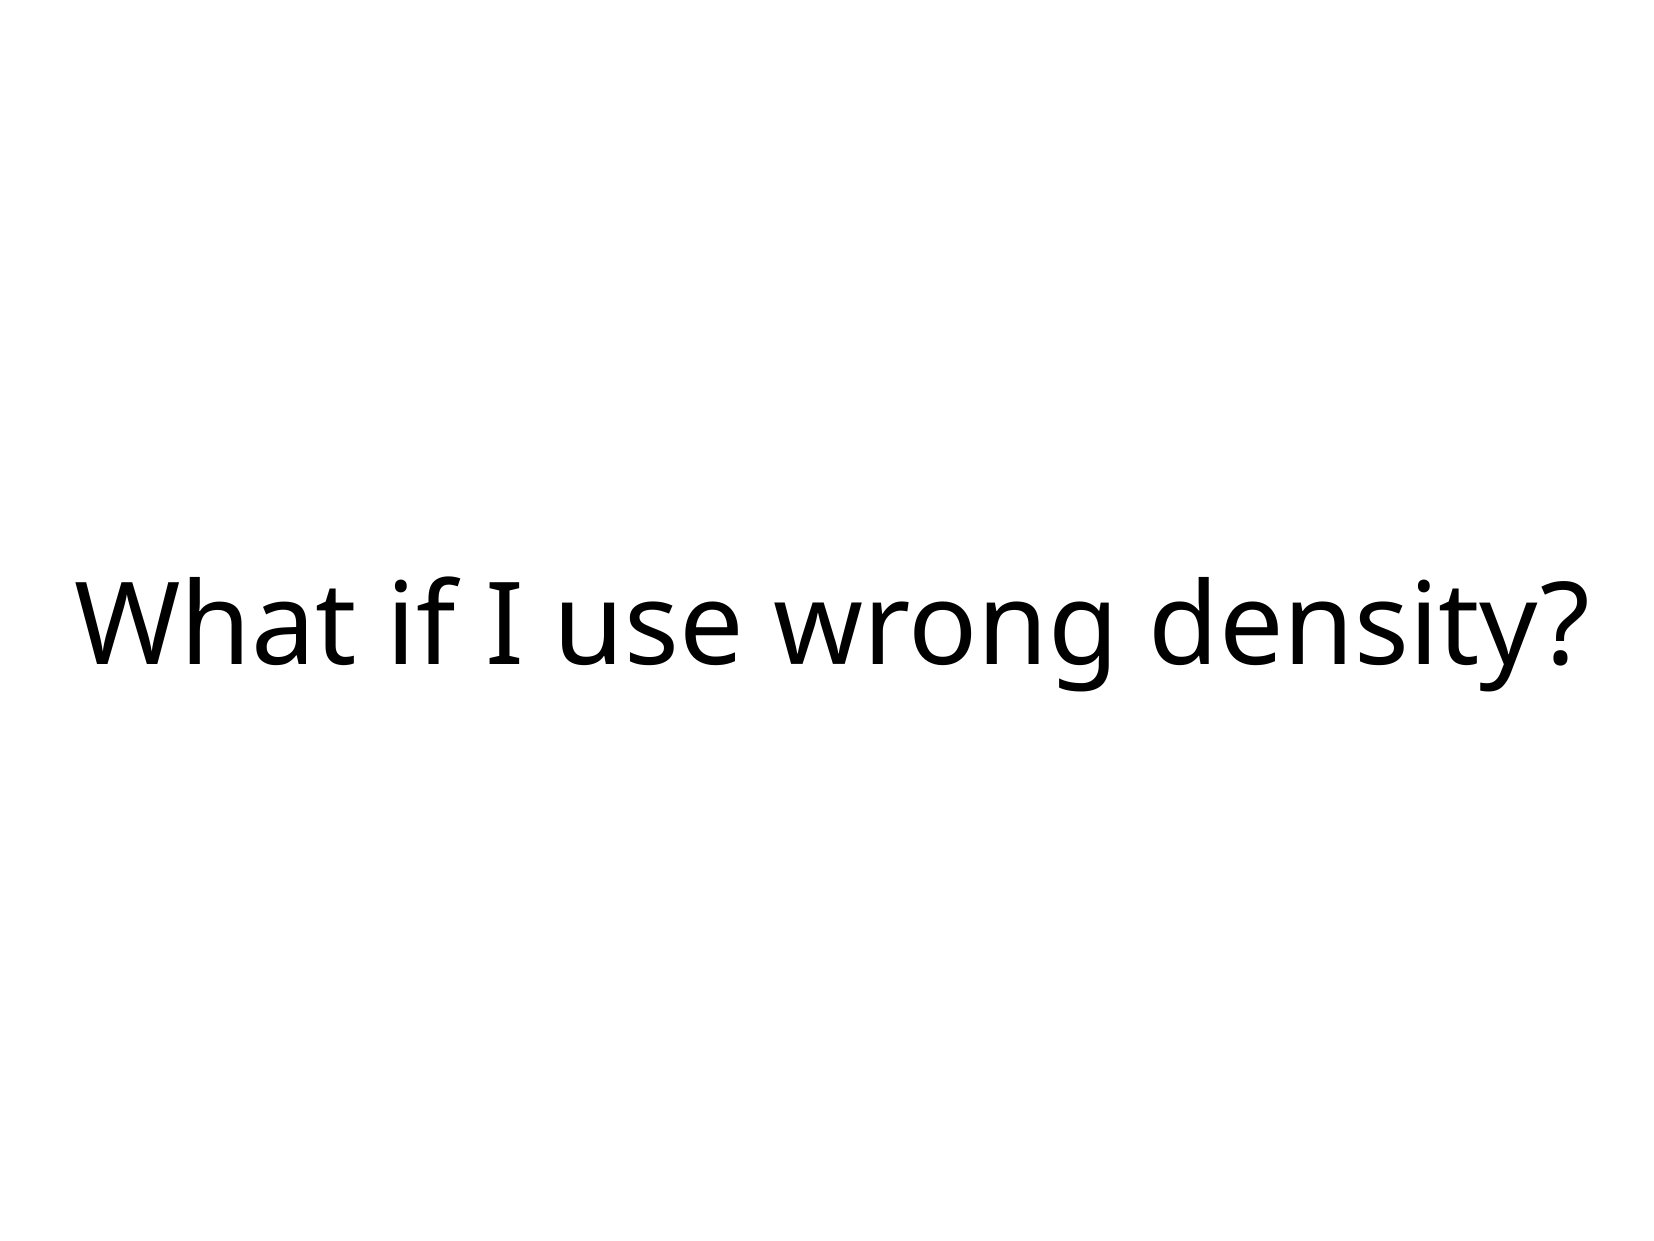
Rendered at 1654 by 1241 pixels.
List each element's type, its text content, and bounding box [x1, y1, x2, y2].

title What if I use wrong density? [30, 487, 1636, 754]
